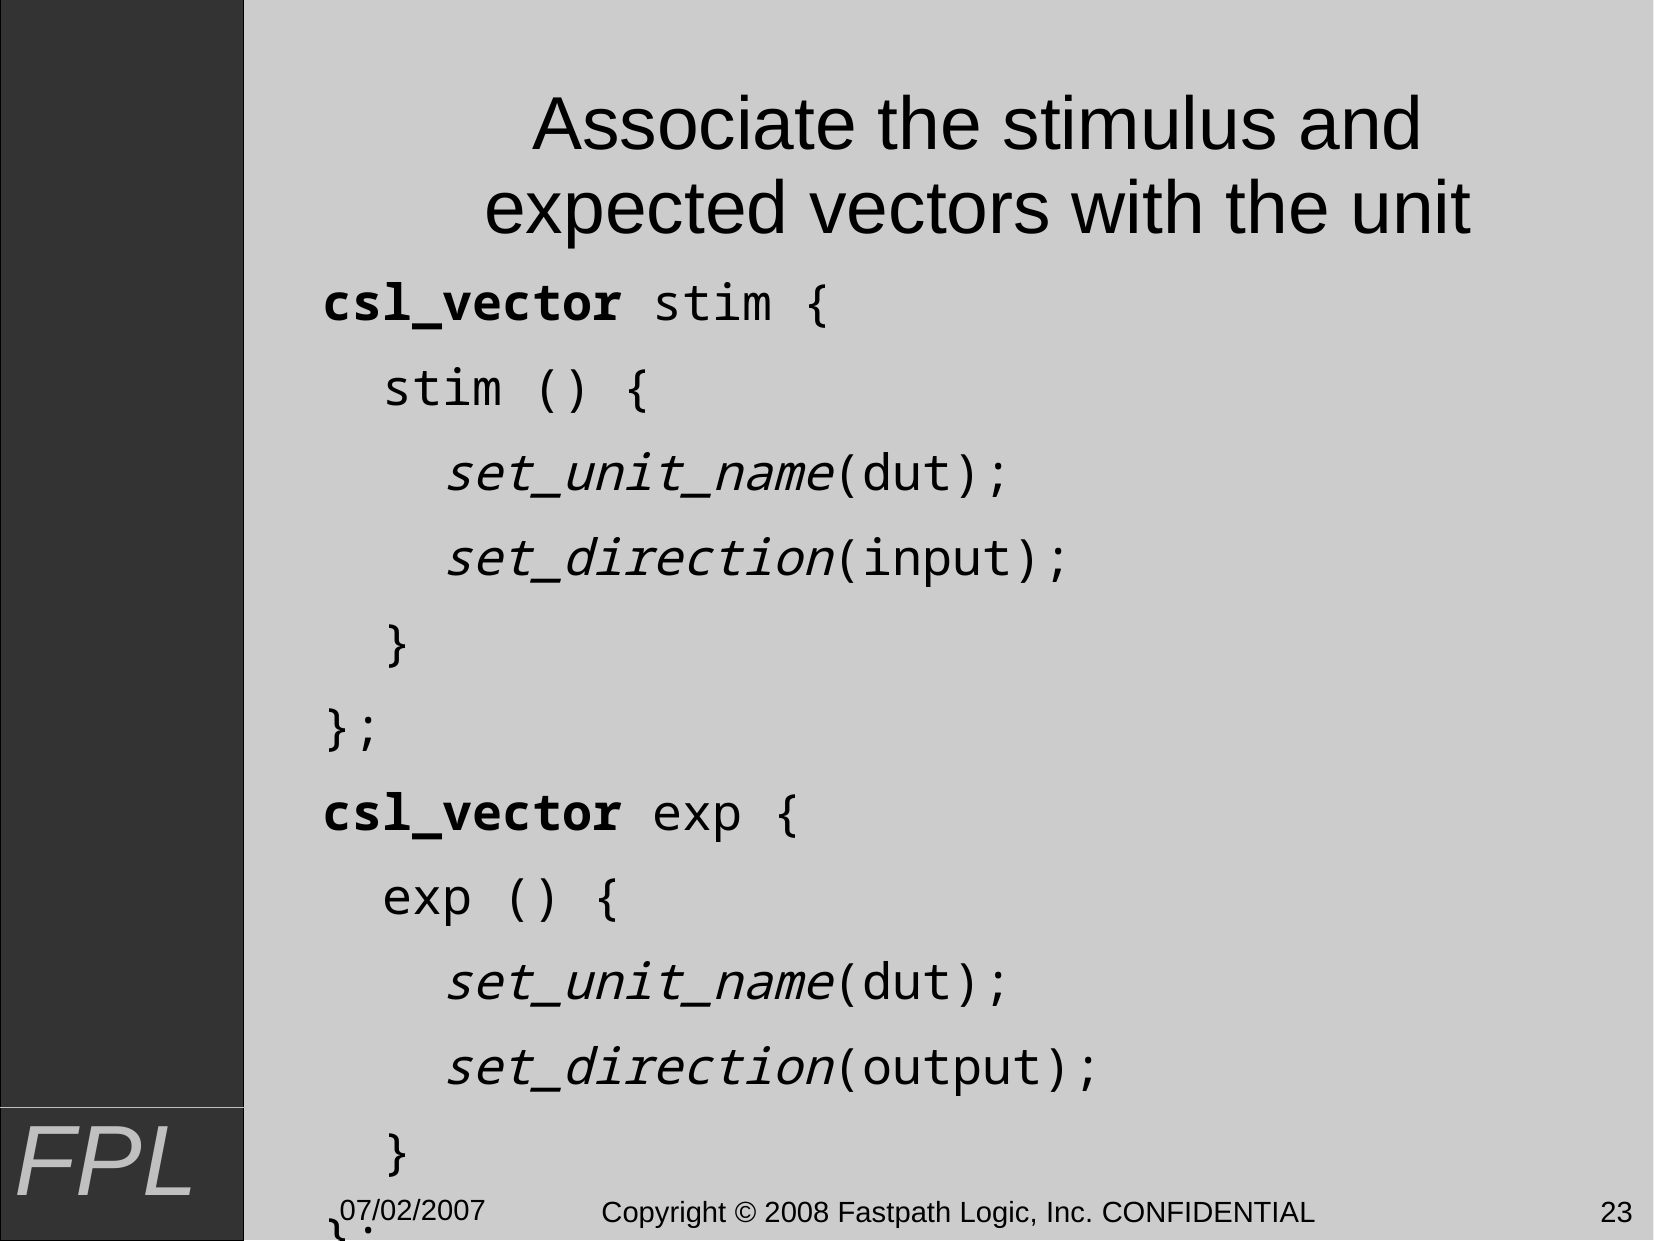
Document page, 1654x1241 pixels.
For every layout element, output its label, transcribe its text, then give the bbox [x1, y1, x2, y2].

subtitle csl_vector stim { stim () { set_unit_name(dut); set_direction(input); } }; csl_vector exp { exp () { set_unit_name(dut); set_direction(output); } }; [322, 256, 1635, 1195]
title Associate the stimulus and expected vectors with the unit [427, 34, 1530, 256]
